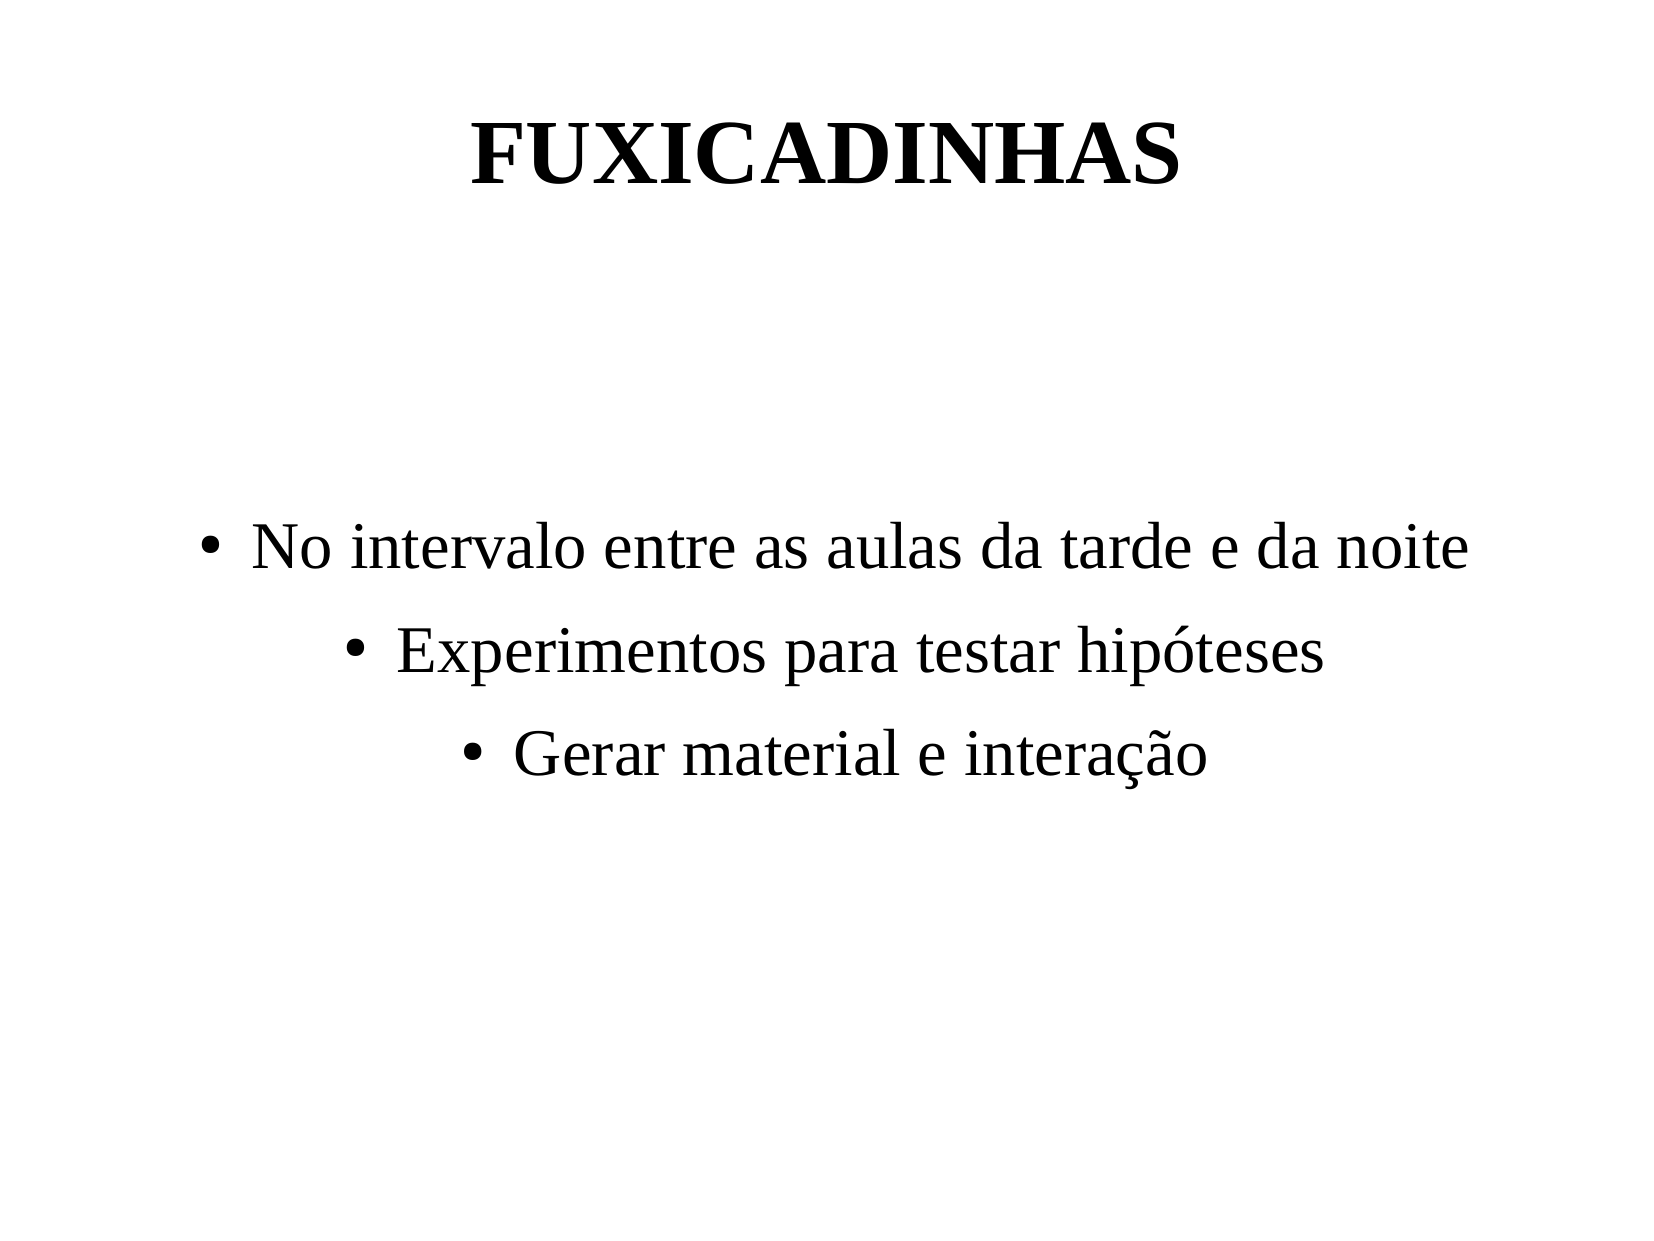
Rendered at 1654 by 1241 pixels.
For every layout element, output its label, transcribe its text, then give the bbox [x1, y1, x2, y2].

title FUXICADINHAS [82, 49, 1571, 257]
list No intervalo entre as aulas da tarde e da noite Experimentos para testar hipóteses Gerar material e interação [82, 290, 1571, 1010]
